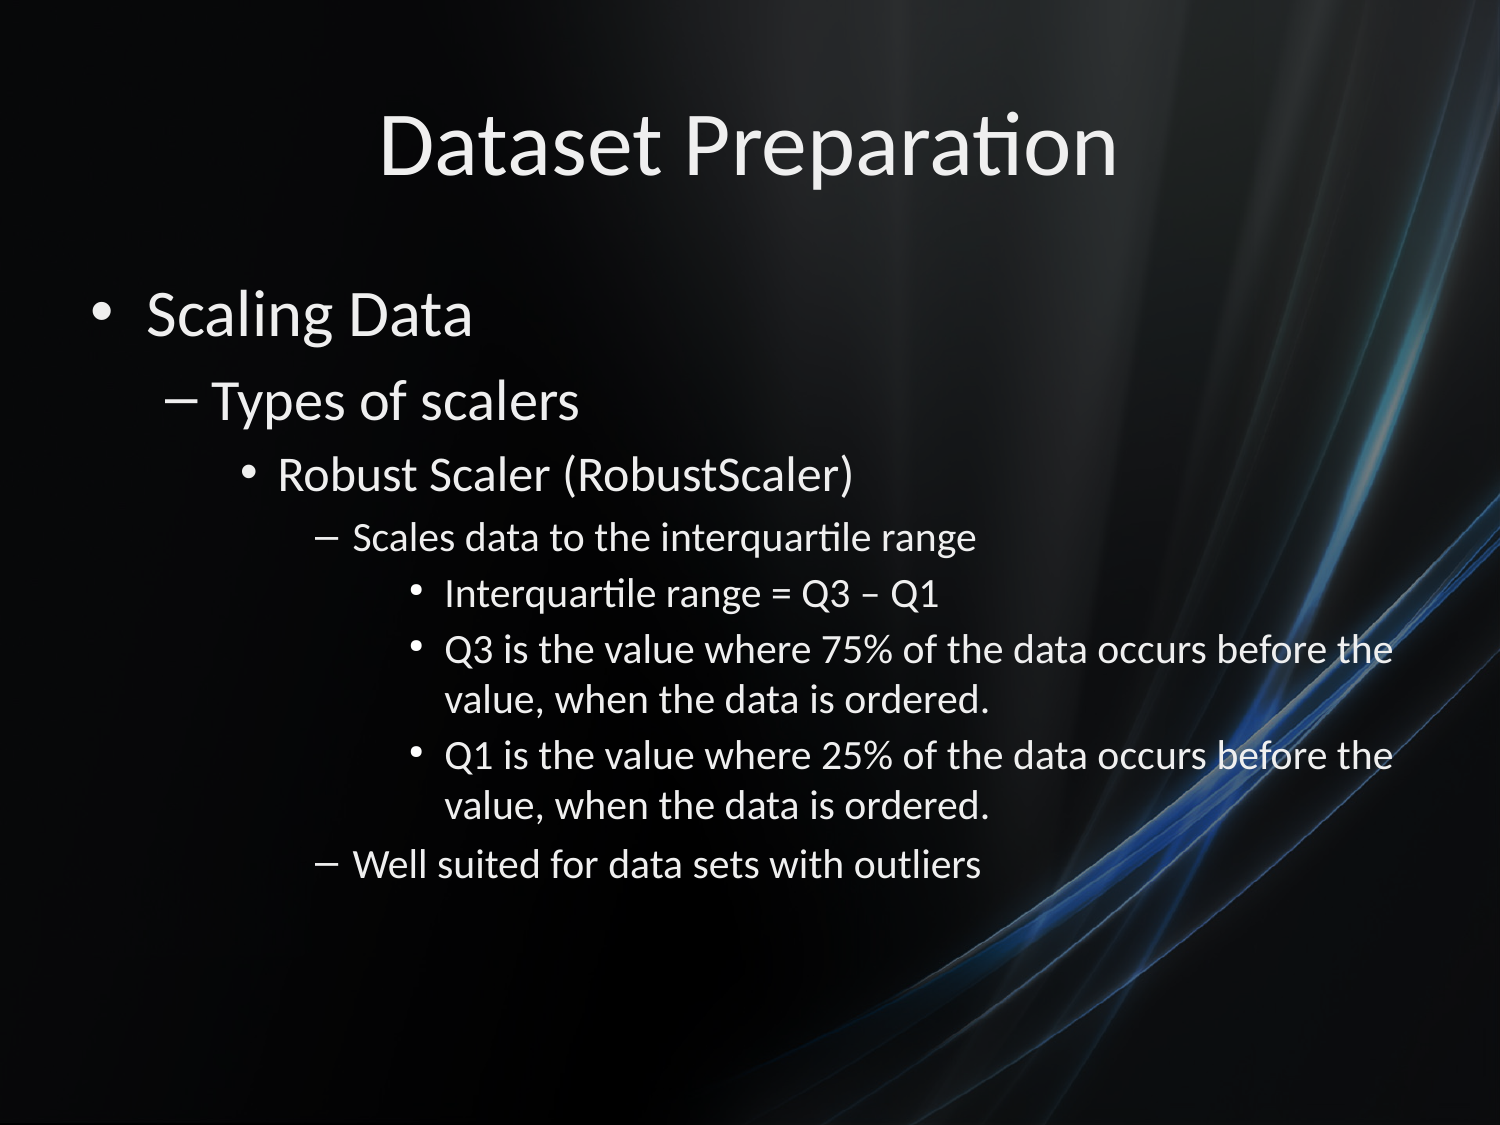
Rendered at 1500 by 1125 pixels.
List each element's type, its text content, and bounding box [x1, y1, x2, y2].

list Scaling Data Types of scalers Robust Scaler (RobustScaler) Scales data to the interquartile range Interquartile range = Q3 – Q1 Q3 is the value where 75% of the data occurs before the value, when the data is ordered. Q1 is the value where 25% of the data occurs before the value, when the data is ordered. Well suited for data sets with outliers [75, 262, 1425, 1005]
picture [0, 0, 1500, 1125]
title Dataset Preparation [75, 45, 1425, 233]
